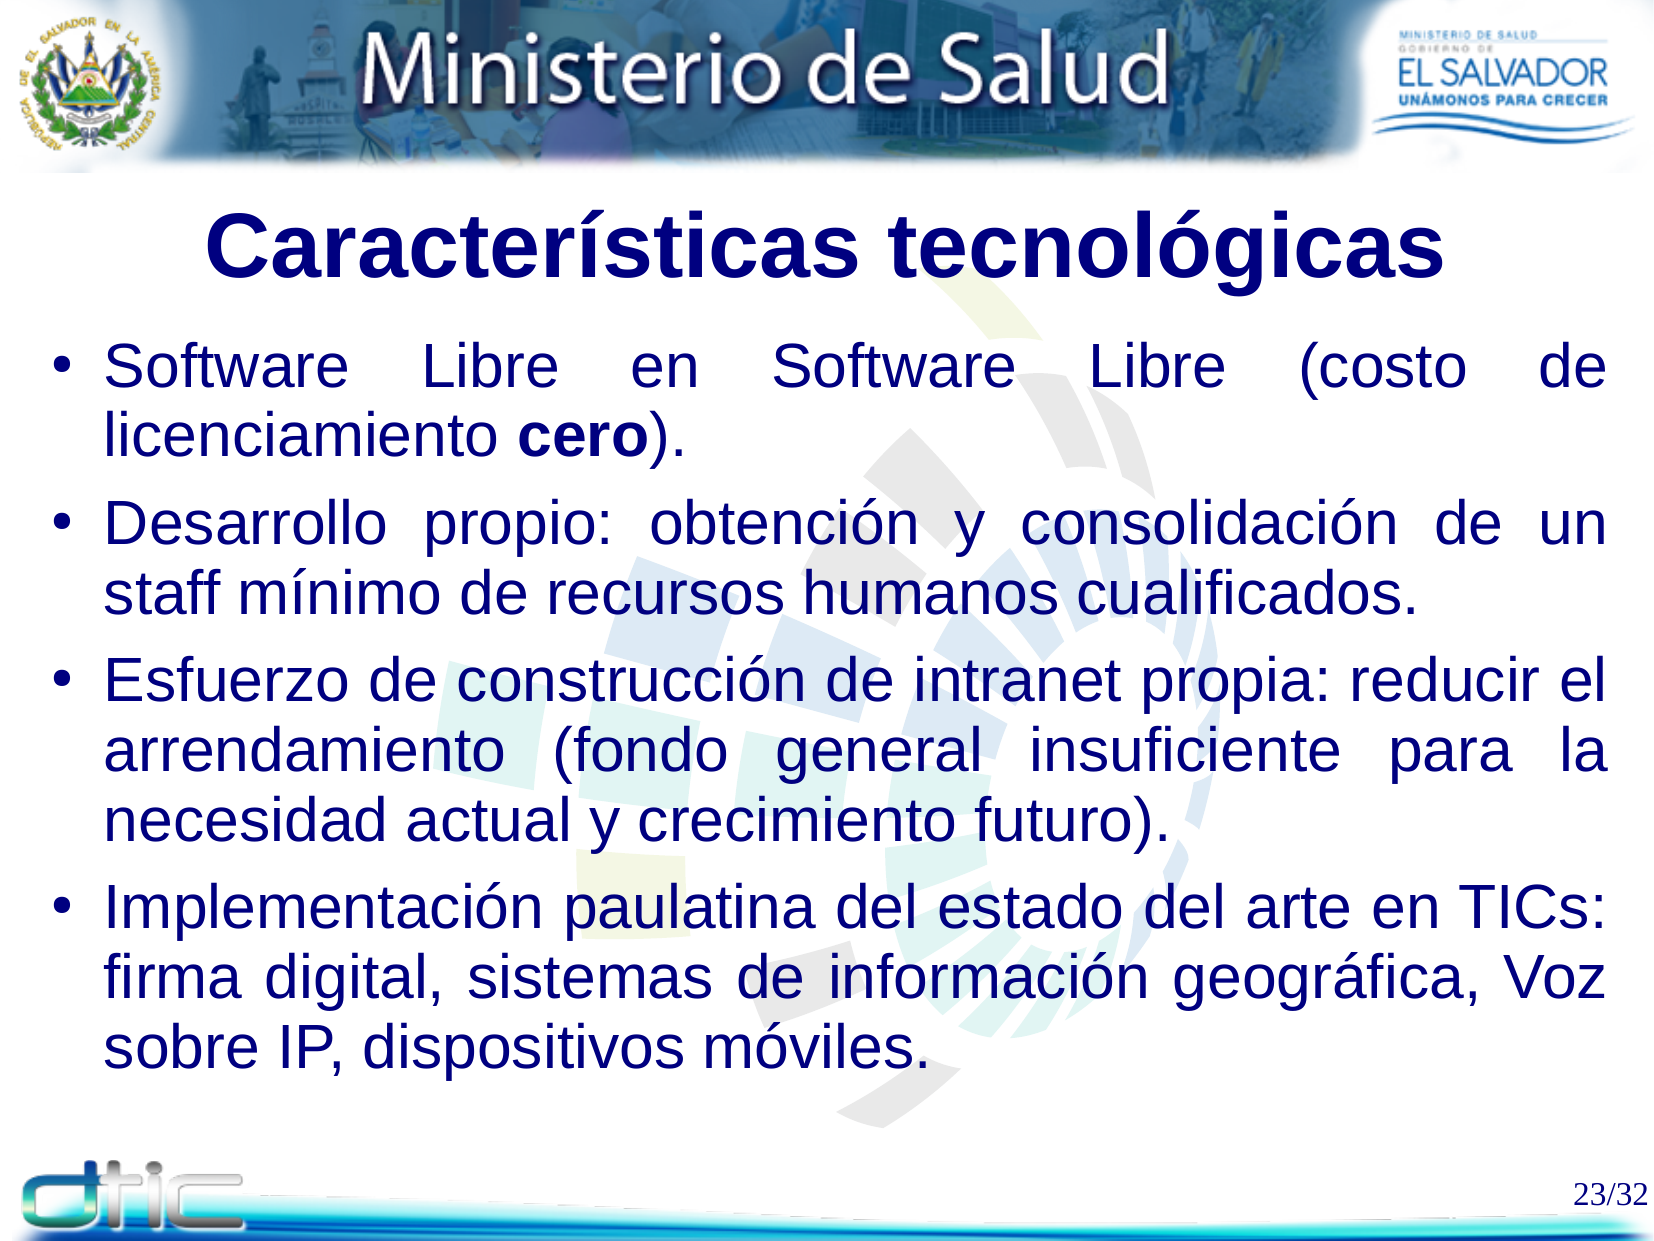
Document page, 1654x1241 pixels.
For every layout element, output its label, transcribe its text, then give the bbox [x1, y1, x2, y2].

picture [12, 1160, 1654, 1241]
list Software Libre en Software Libre (costo de licenciamiento cero). Desarrollo propio: obtención y consolidación de un staff mínimo de recursos humanos cualificados. Esfuerzo de construcción de intranet propia: reducir el arrendamiento (fondo general insuficiente para la necesidad actual y crecimiento futuro). Implementación paulatina del estado del arte en TICs: firma digital, sistemas de información geográfica, Voz sobre IP, dispositivos móviles. [33, 330, 1611, 1148]
text_box <número>/32 [1322, 1175, 1650, 1240]
title Características tecnológicas [82, 194, 1571, 298]
picture [0, 0, 1654, 173]
